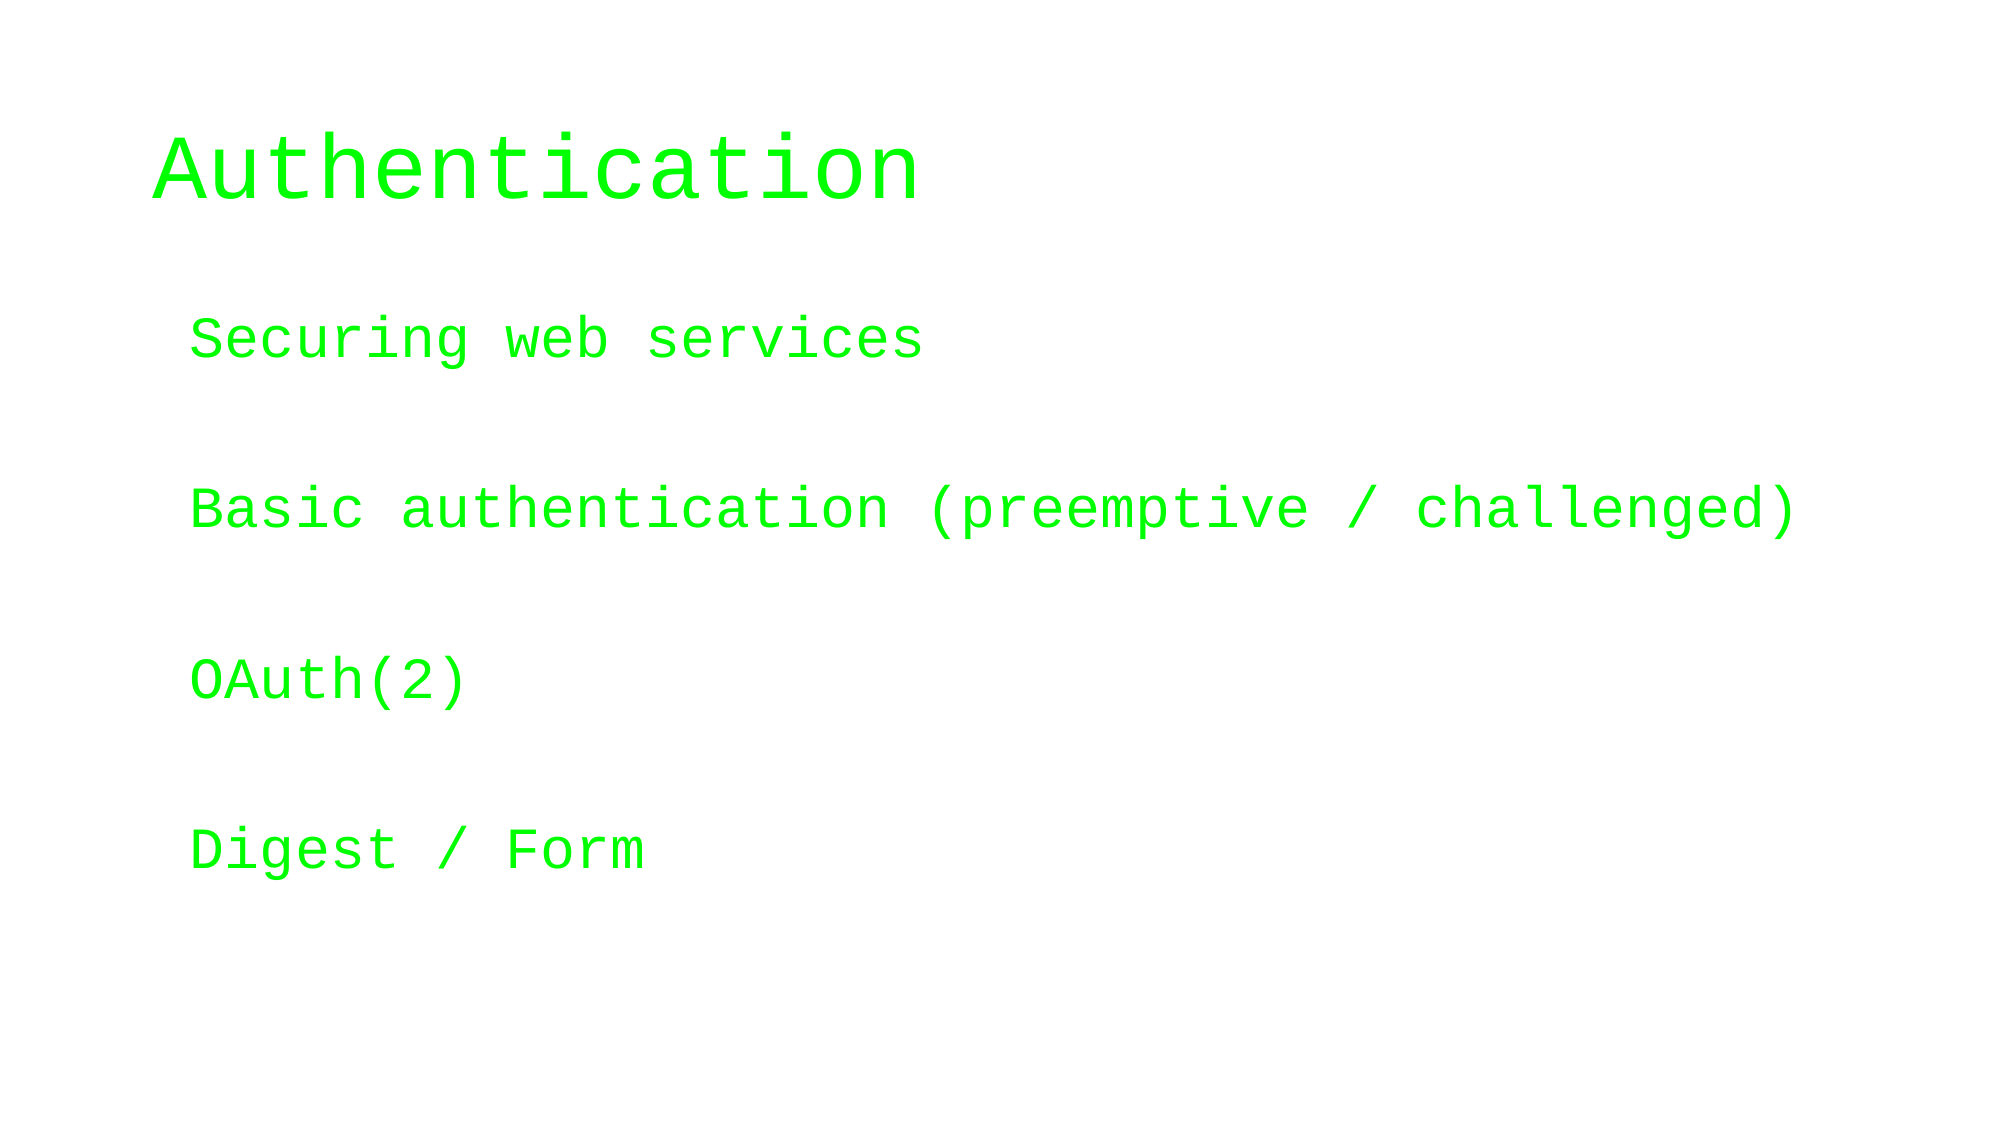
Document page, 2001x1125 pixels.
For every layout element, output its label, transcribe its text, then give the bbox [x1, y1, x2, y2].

list Securing web services Basic authentication (preemptive / challenged) OAuth(2) Digest / Form [137, 299, 1863, 1014]
title Authentication [137, 59, 1863, 278]
